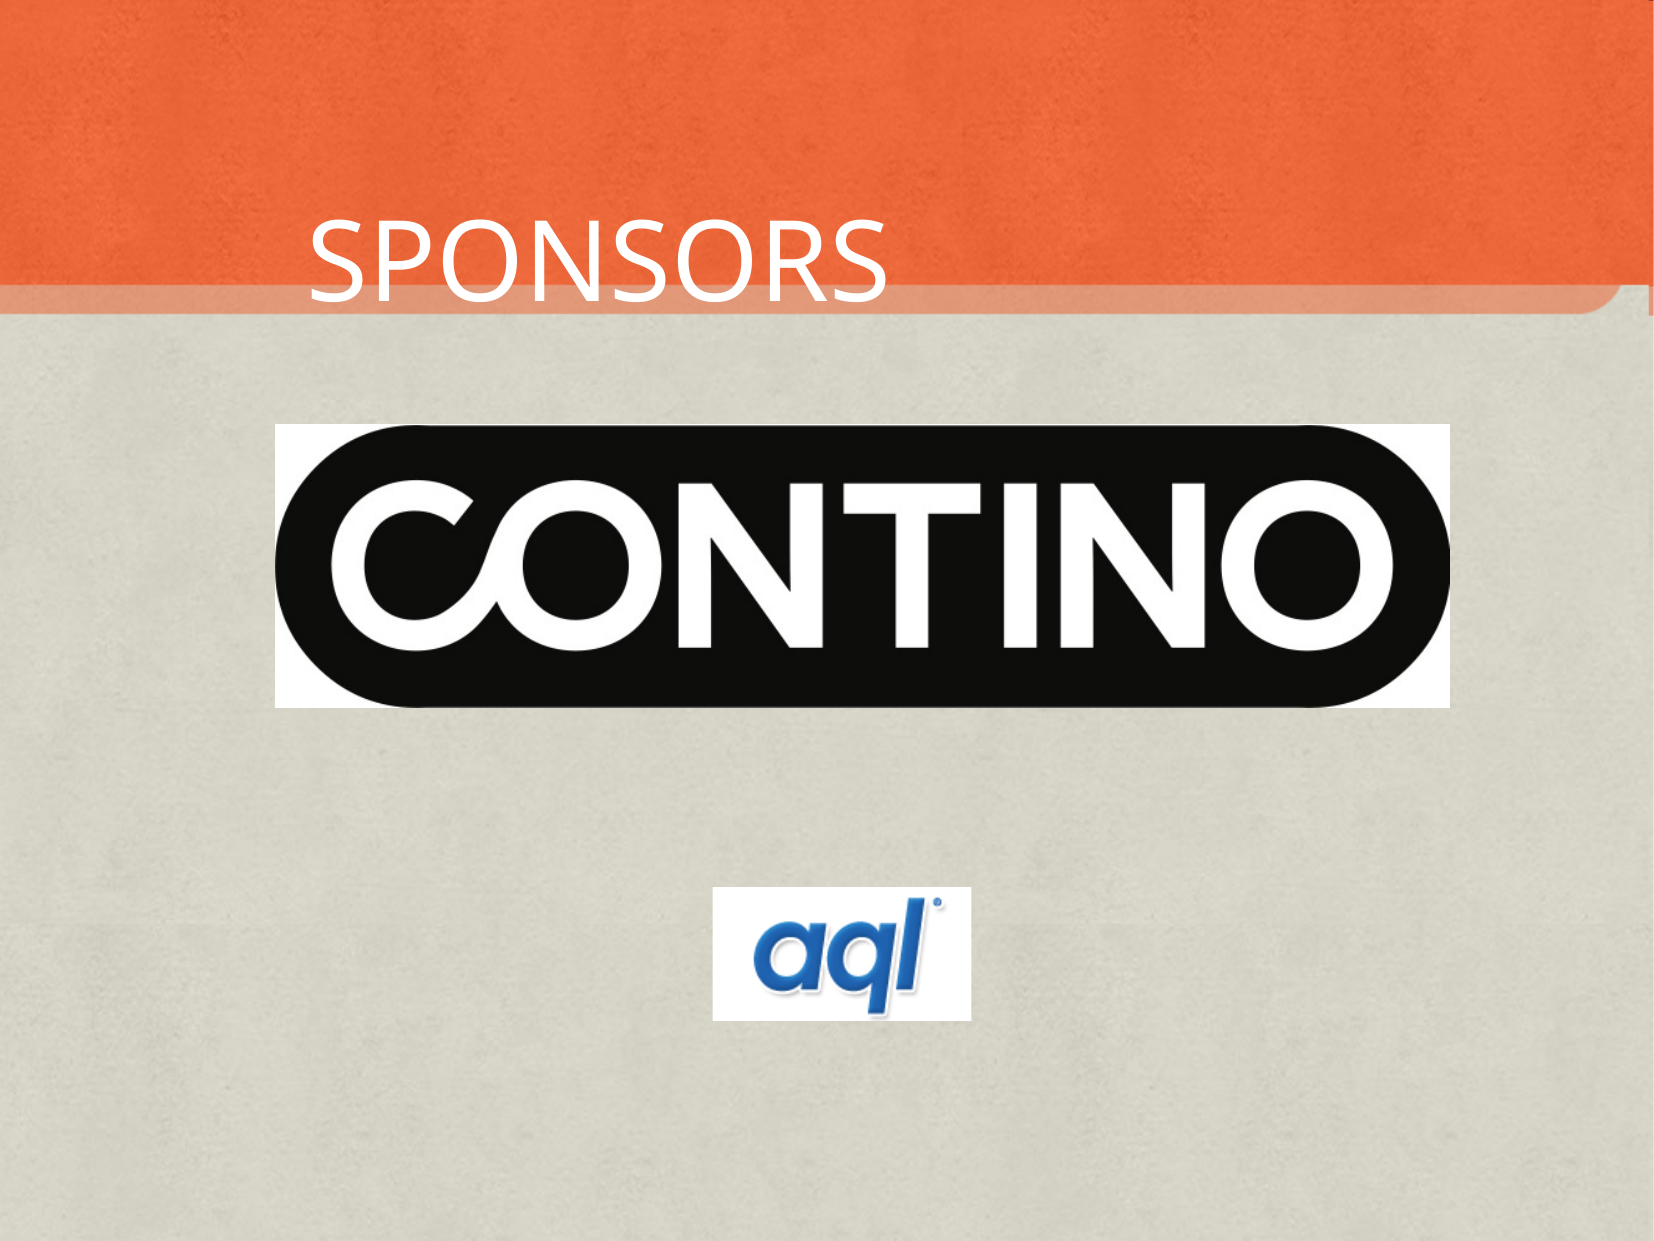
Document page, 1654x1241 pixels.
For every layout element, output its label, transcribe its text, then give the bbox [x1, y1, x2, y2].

list [301, 348, 1588, 1068]
picture [0, 0, 1654, 1241]
title SPONSORS [306, 189, 1654, 317]
